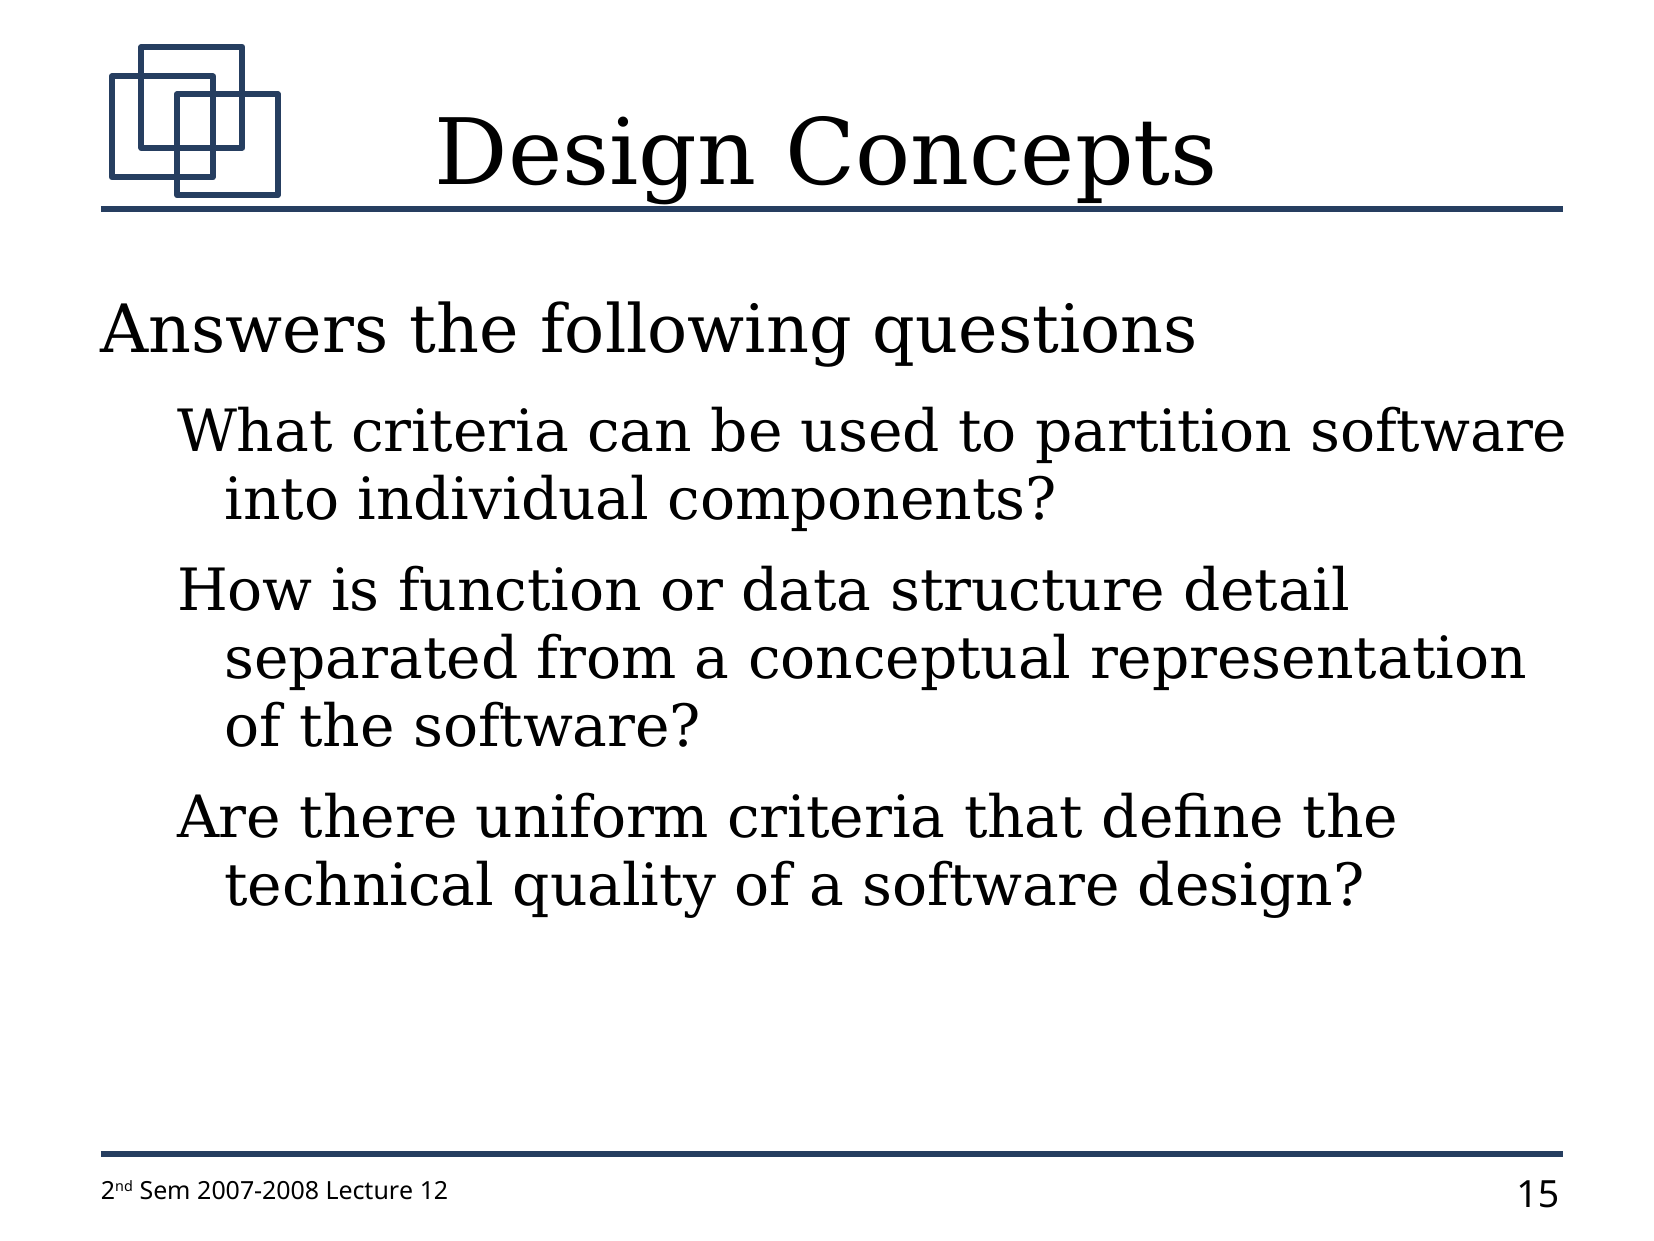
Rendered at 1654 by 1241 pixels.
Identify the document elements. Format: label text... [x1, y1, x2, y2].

title Design Concepts [82, 49, 1571, 257]
list Answers the following questions What criteria can be used to partition software into individual components? How is function or data structure detail separated from a conceptual representation of the software? Are there uniform criteria that define the technical quality of a software design? [82, 290, 1571, 1109]
